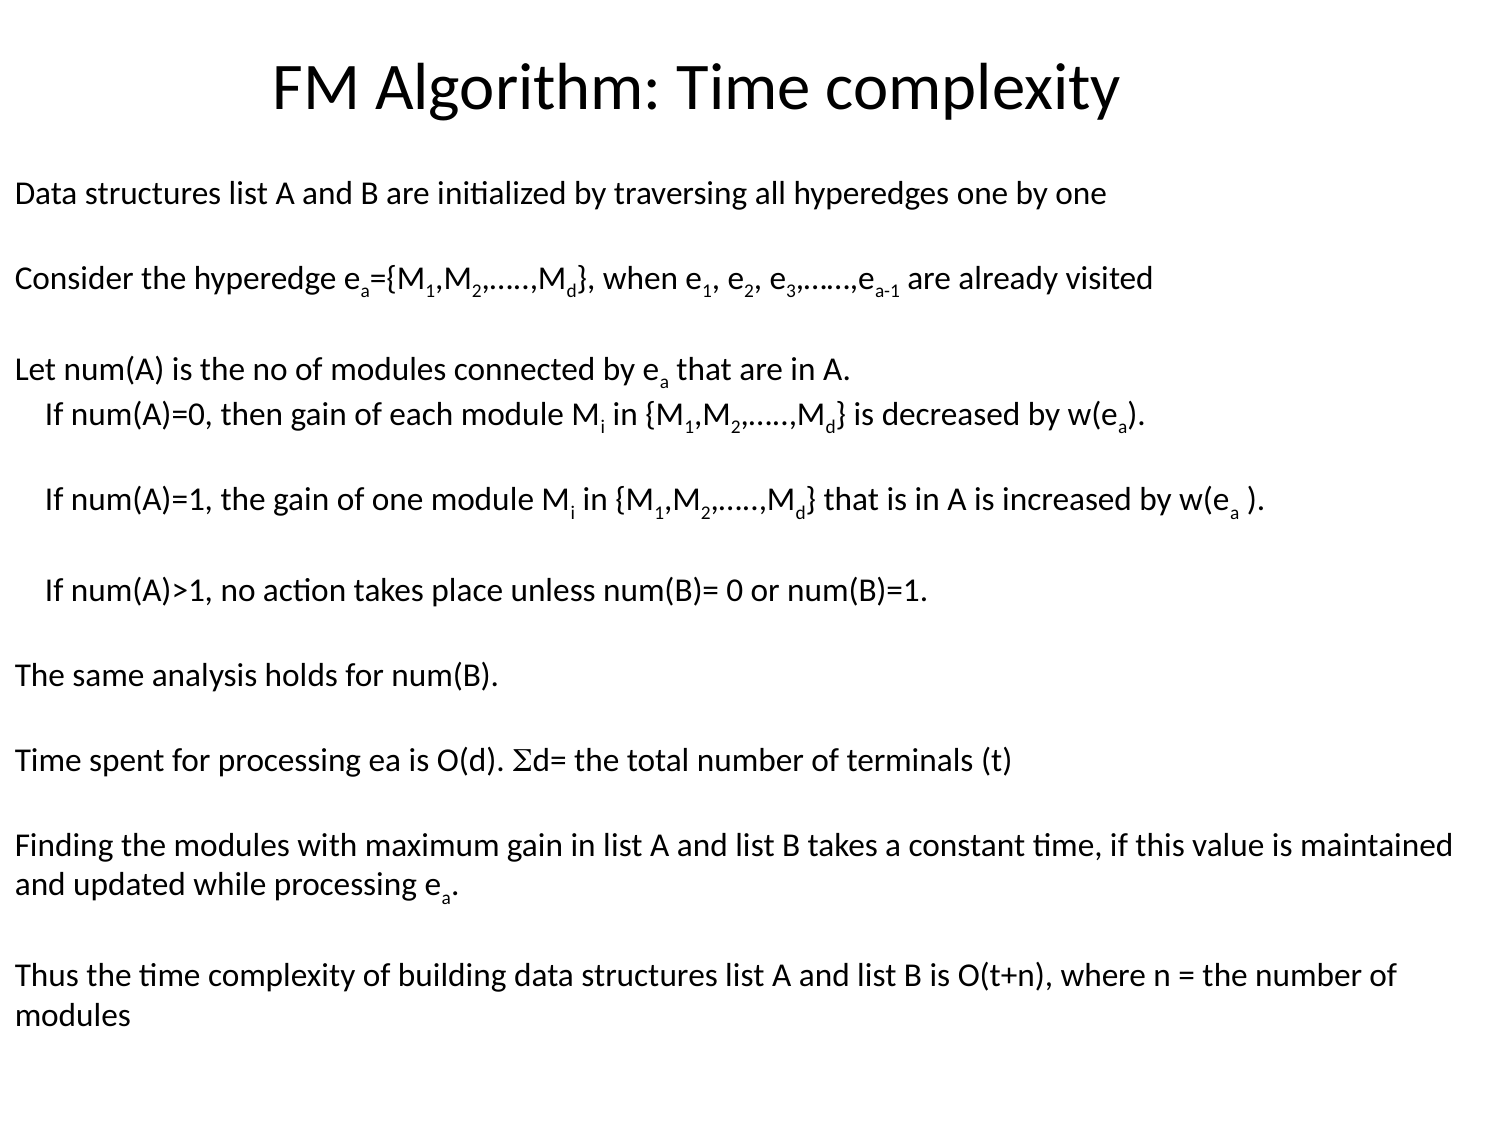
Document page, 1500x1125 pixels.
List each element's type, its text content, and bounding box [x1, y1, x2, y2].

text_box Data structures list A and B are initialized by traversing all hyperedges one by one Consider the hyperedge ea={M1,M2,…..,Md}, when e1, e2, e3,……,ea-1 are already visited Let num(A) is the no of modules connected by ea that are in A. If num(A)=0, then gain of each module Mi in {M1,M2,…..,Md} is decreased by w(ea). If num(A)=1, the gain of one module Mi in {M1,M2,…..,Md} that is in A is increased by w(ea ). If num(A)>1, no action takes place unless num(B)= 0 or num(B)=1. The same analysis holds for num(B). Time spent for processing ea is O(d). d= the total number of terminals (t) Finding the modules with maximum gain in list A and list B takes a constant time, if this value is maintained and updated while processing ea. Thus the time complexity of building data structures list A and list B is O(t+n), where n = the number of modules [0, 164, 1500, 1081]
text_box FM Algorithm: Time complexity [257, 35, 1406, 130]
